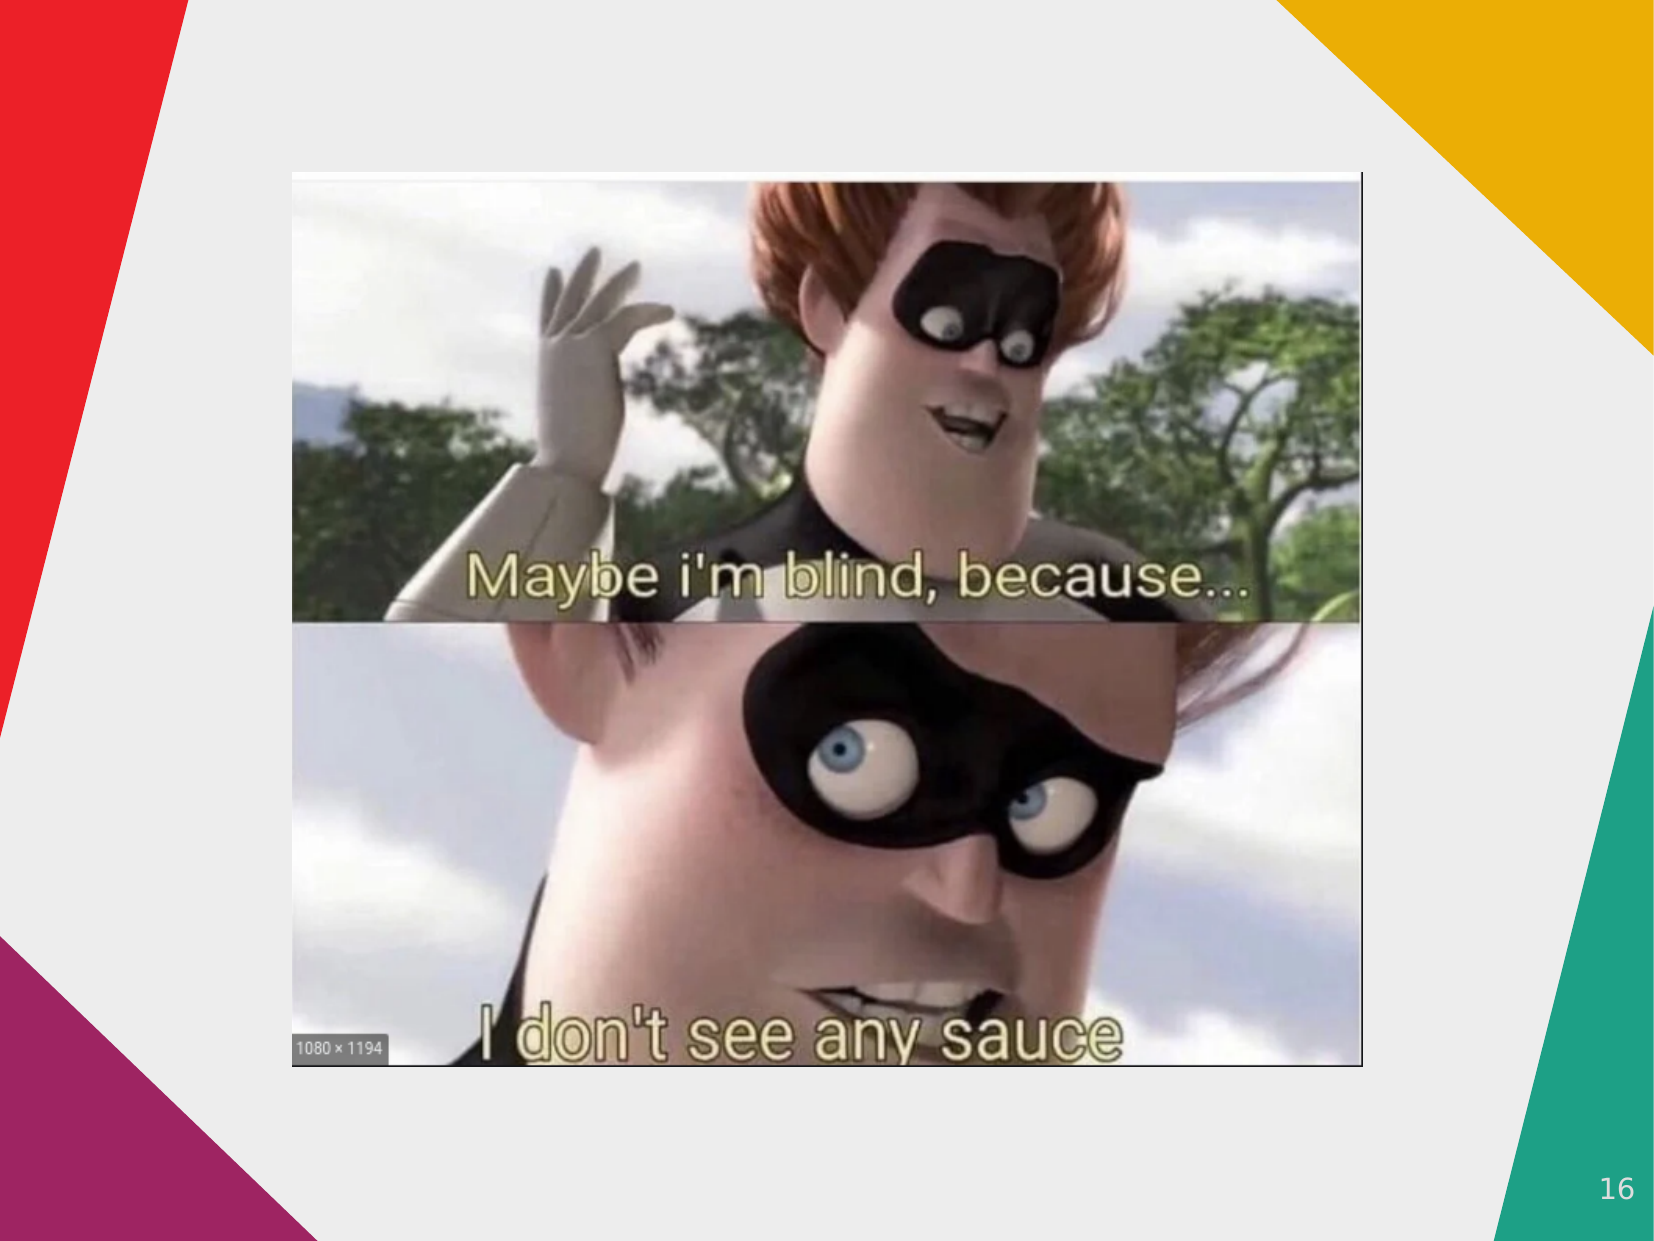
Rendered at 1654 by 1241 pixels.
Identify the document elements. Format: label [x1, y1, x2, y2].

picture [292, 172, 1363, 1067]
